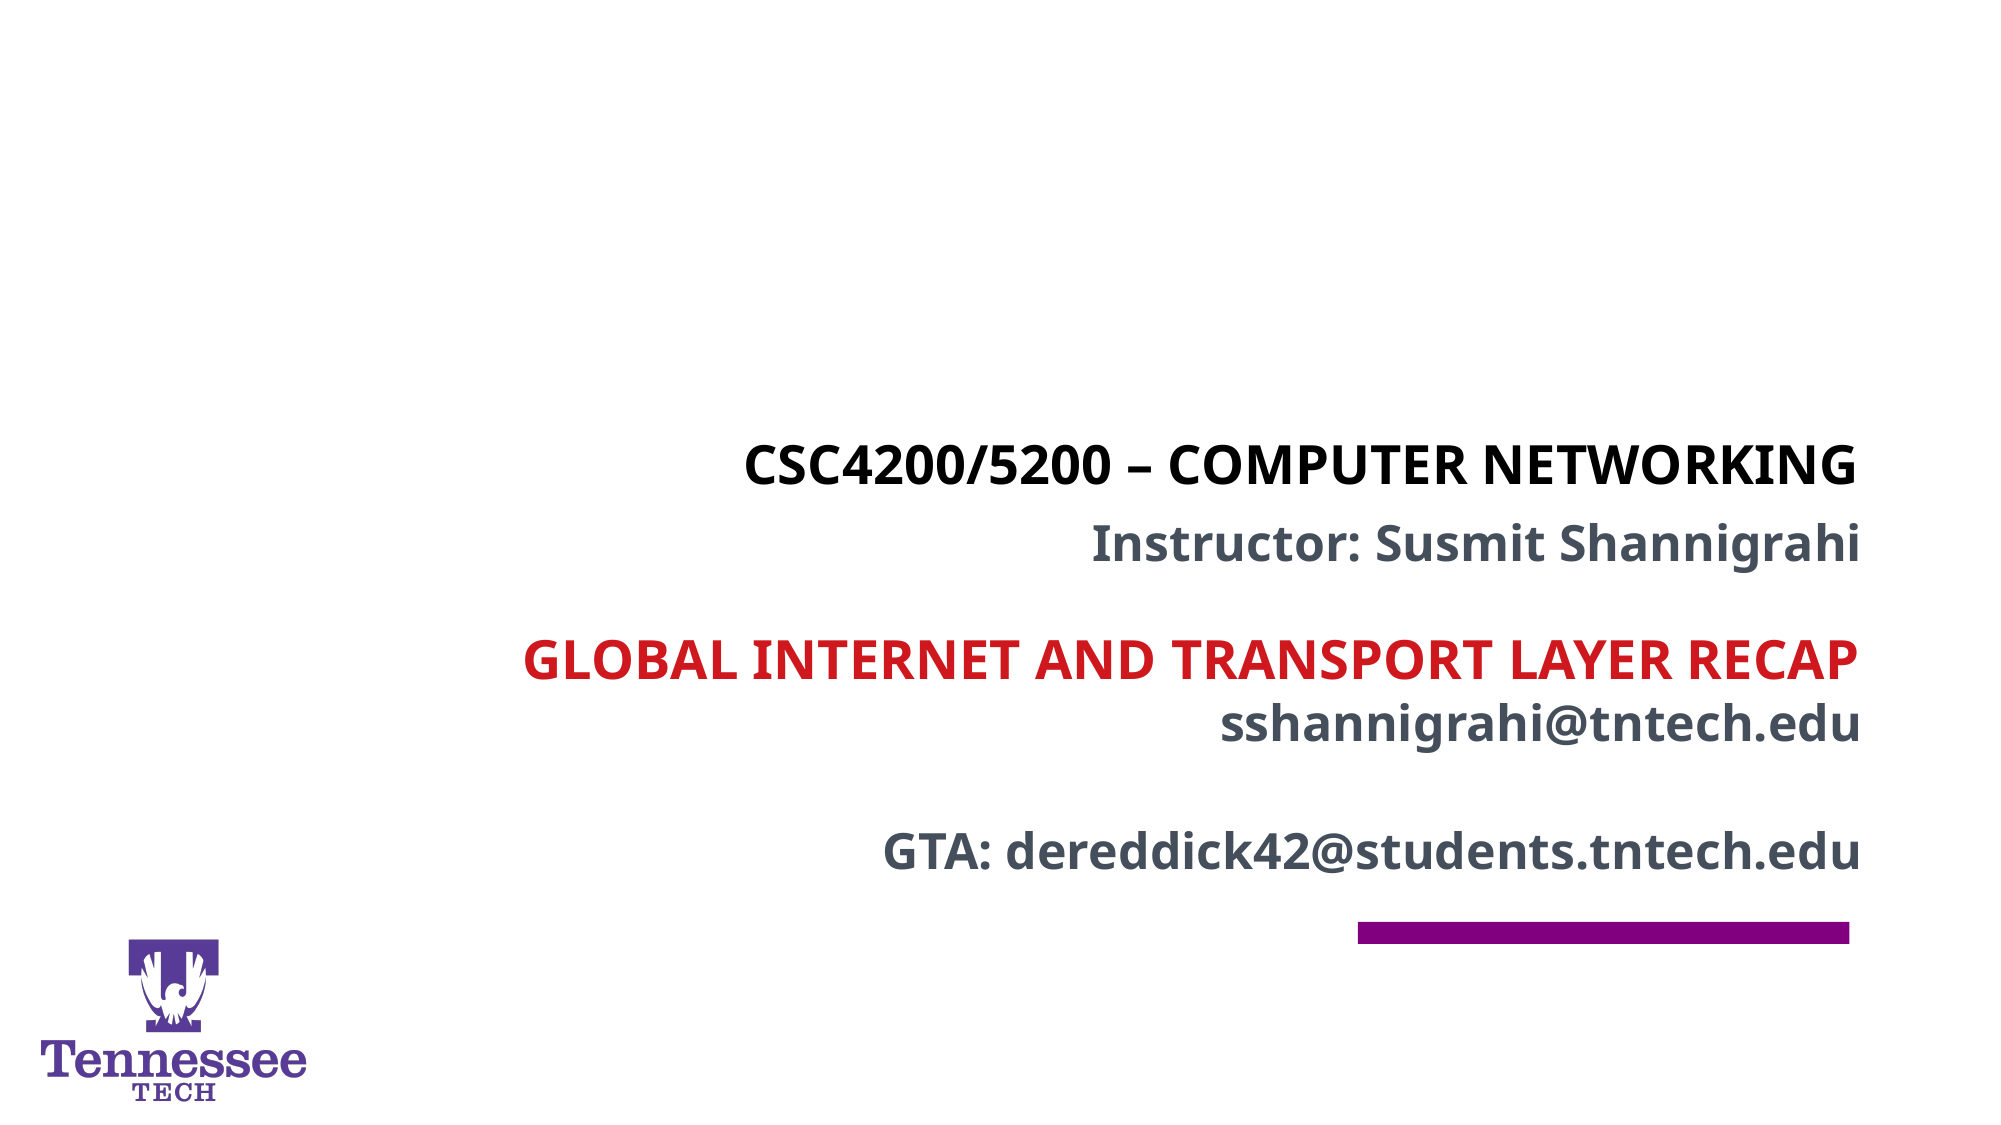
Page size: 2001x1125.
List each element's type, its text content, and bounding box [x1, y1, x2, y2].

text_box Instructor: Susmit Shannigrahi sshannigrahi@tntech.edu GTA: dereddick42@students.tntech.edu [462, 886, 1877, 1075]
picture [16, 914, 331, 1122]
text_box CSC4200/5200 – Computer Networking Global internet and transport layer recap [30, 404, 1875, 706]
